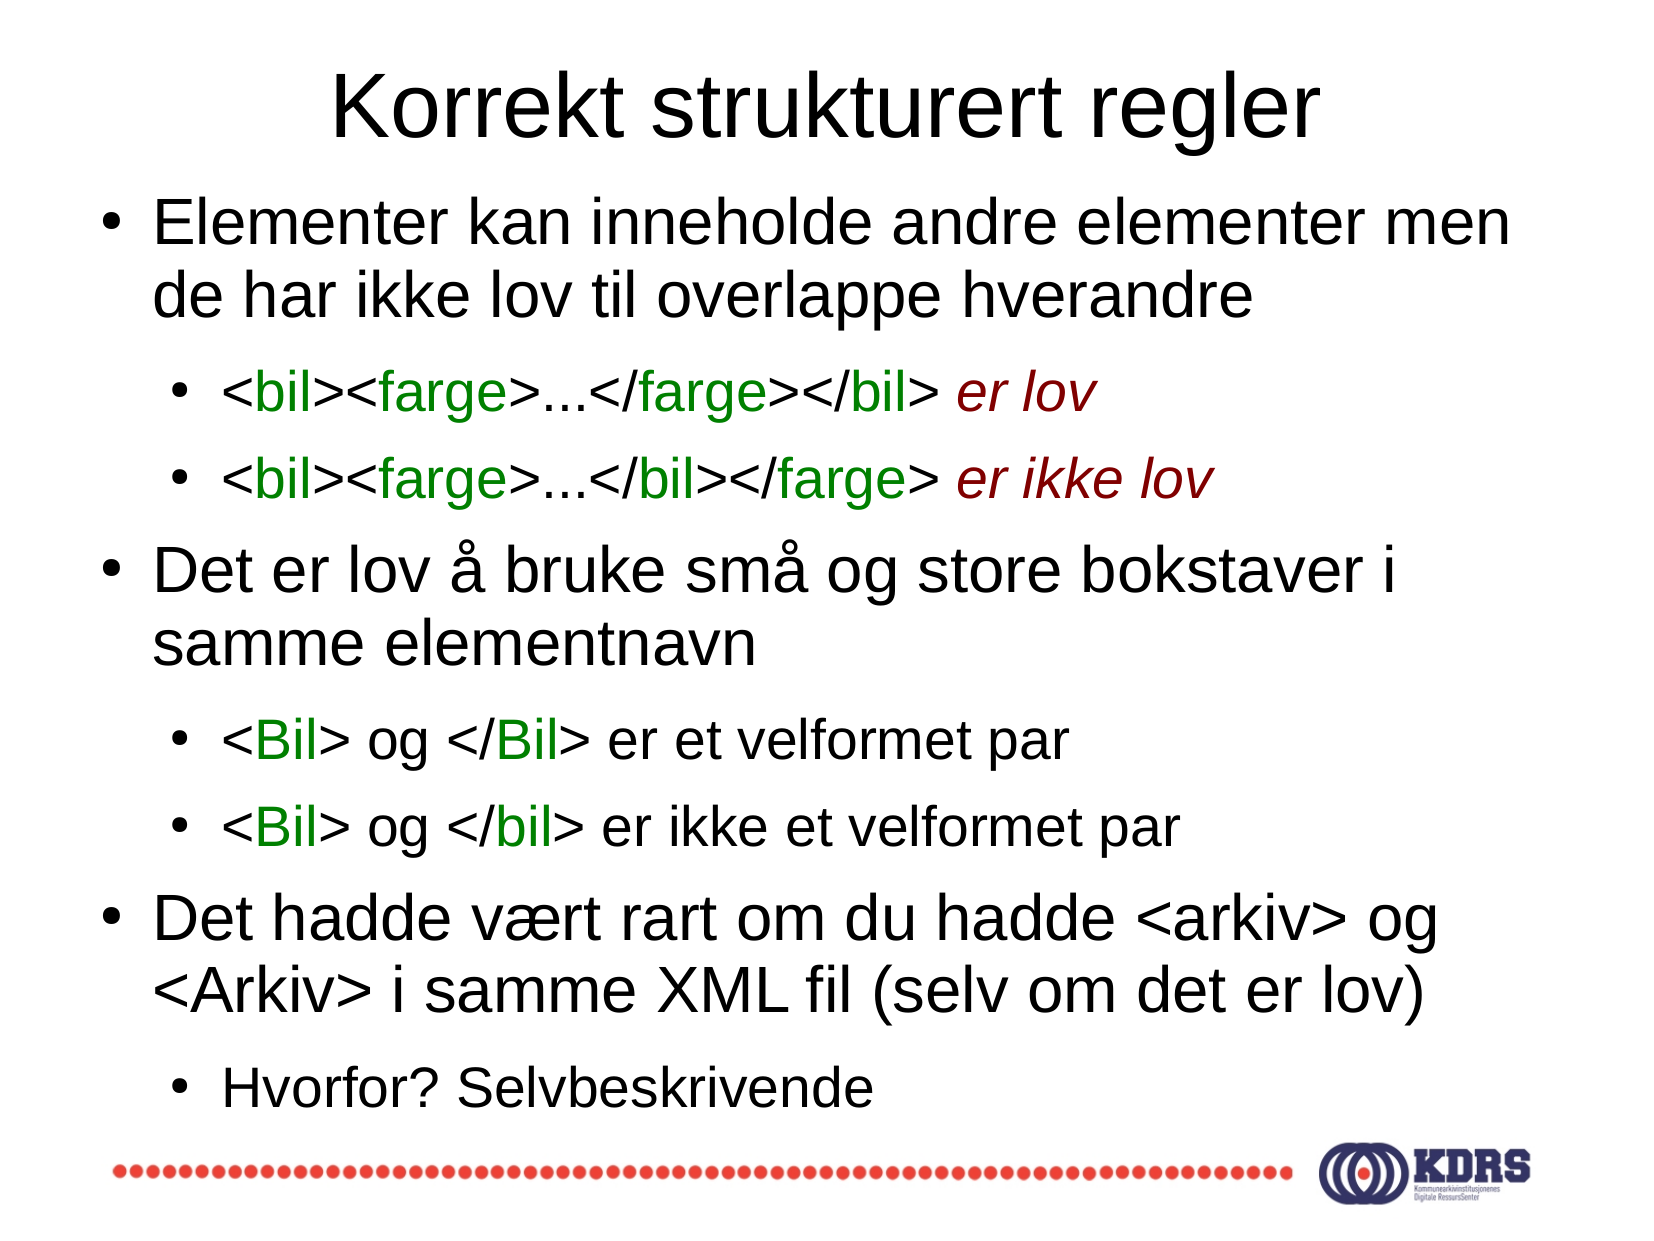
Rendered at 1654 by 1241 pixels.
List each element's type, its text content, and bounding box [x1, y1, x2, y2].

list Elementer kan inneholde andre elementer men de har ikke lov til overlappe hverandre <bil><farge>...</farge></bil> er lov <bil><farge>...</bil></farge> er ikke lov Det er lov å bruke små og store bokstaver i samme elementnavn <Bil> og </Bil> er et velformet par <Bil> og </bil> er ikke et velformet par Det hadde vært rart om du hadde <arkiv> og <Arkiv> i samme XML fil (selv om det er lov) Hvorfor? Selvbeskrivende [82, 185, 1571, 1131]
picture [85, 1131, 1557, 1219]
title Korrekt strukturert regler [82, 49, 1571, 162]
